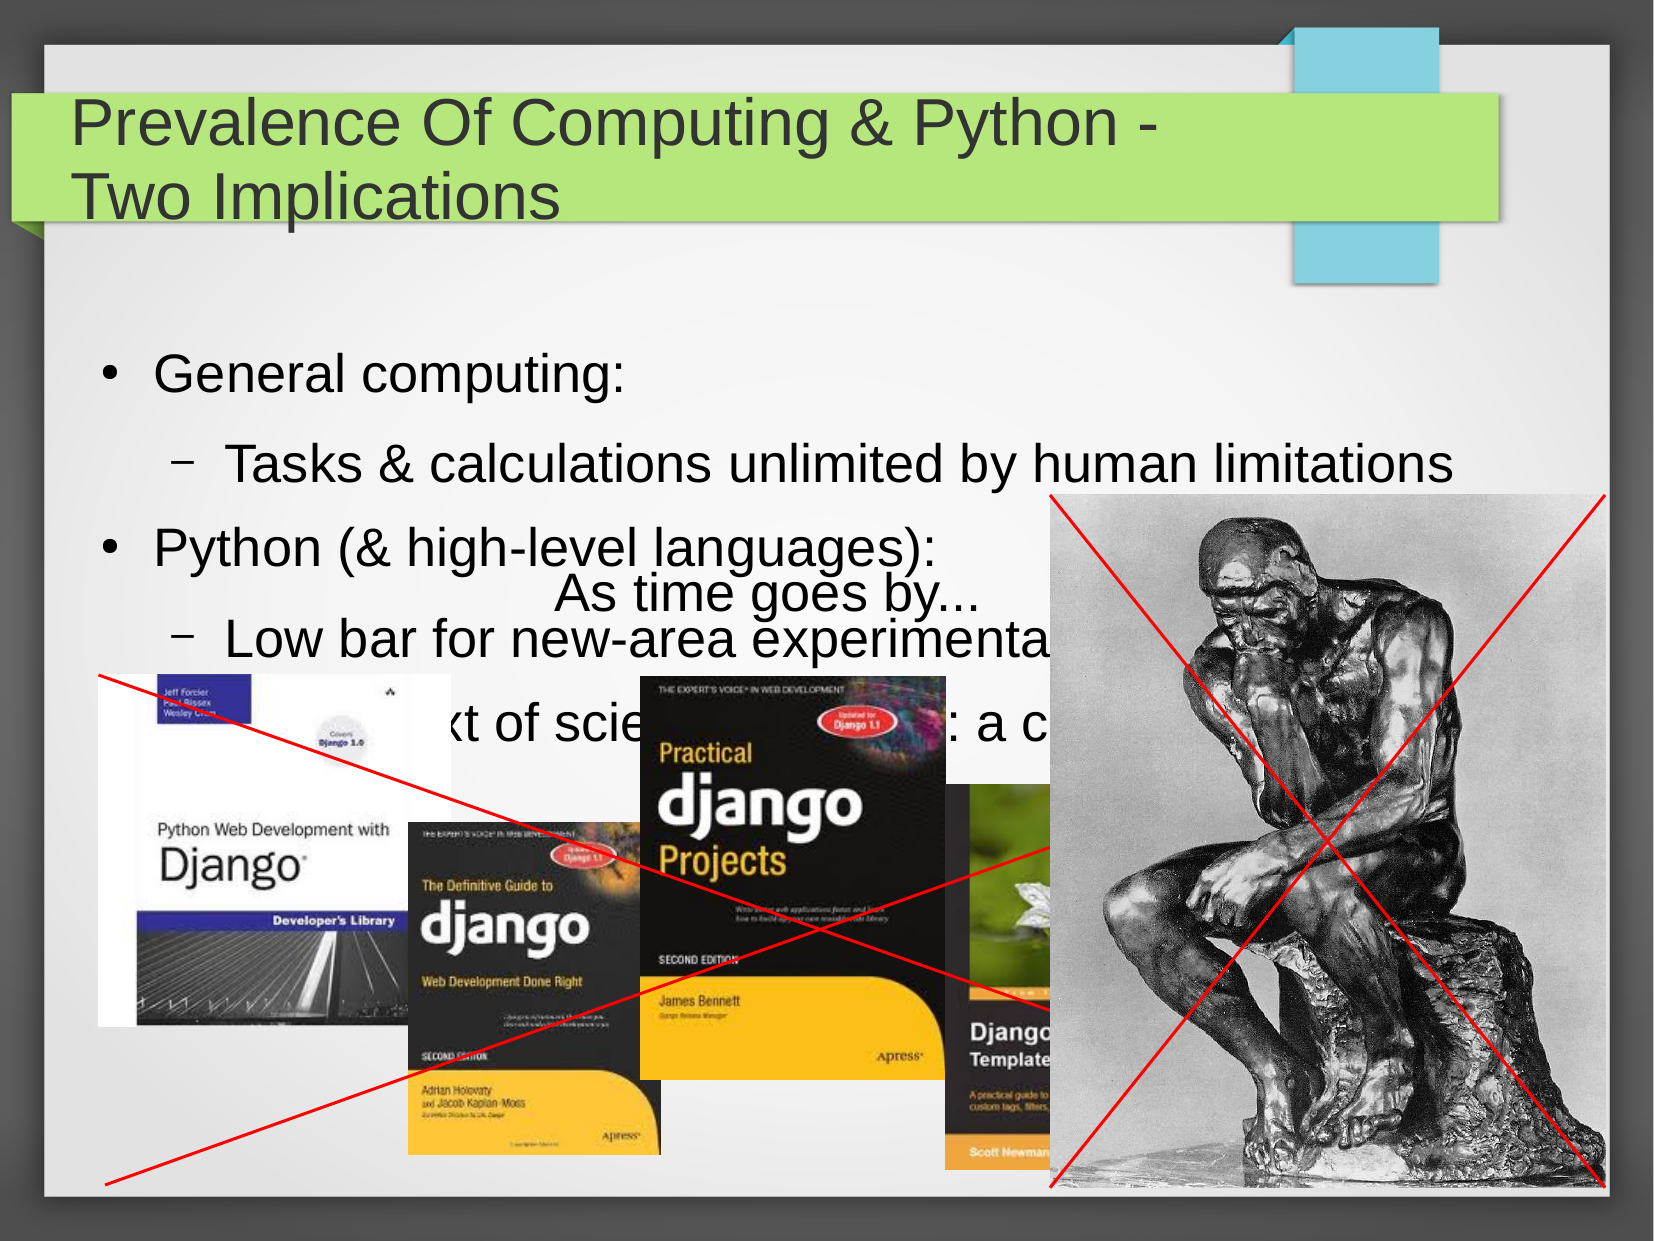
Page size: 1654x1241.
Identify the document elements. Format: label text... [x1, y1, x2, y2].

title Prevalence Of Computing & Python - Two Implications [70, 85, 1531, 234]
text_box As time goes by... [540, 555, 998, 631]
picture [0, 0, 1654, 1241]
list General computing: Tasks & calculations unlimited by human limitations Python (& high-level languages): Low bar for new-area experimentation In the context of scientific Python: a challenge and an opportunity [82, 343, 1538, 1063]
